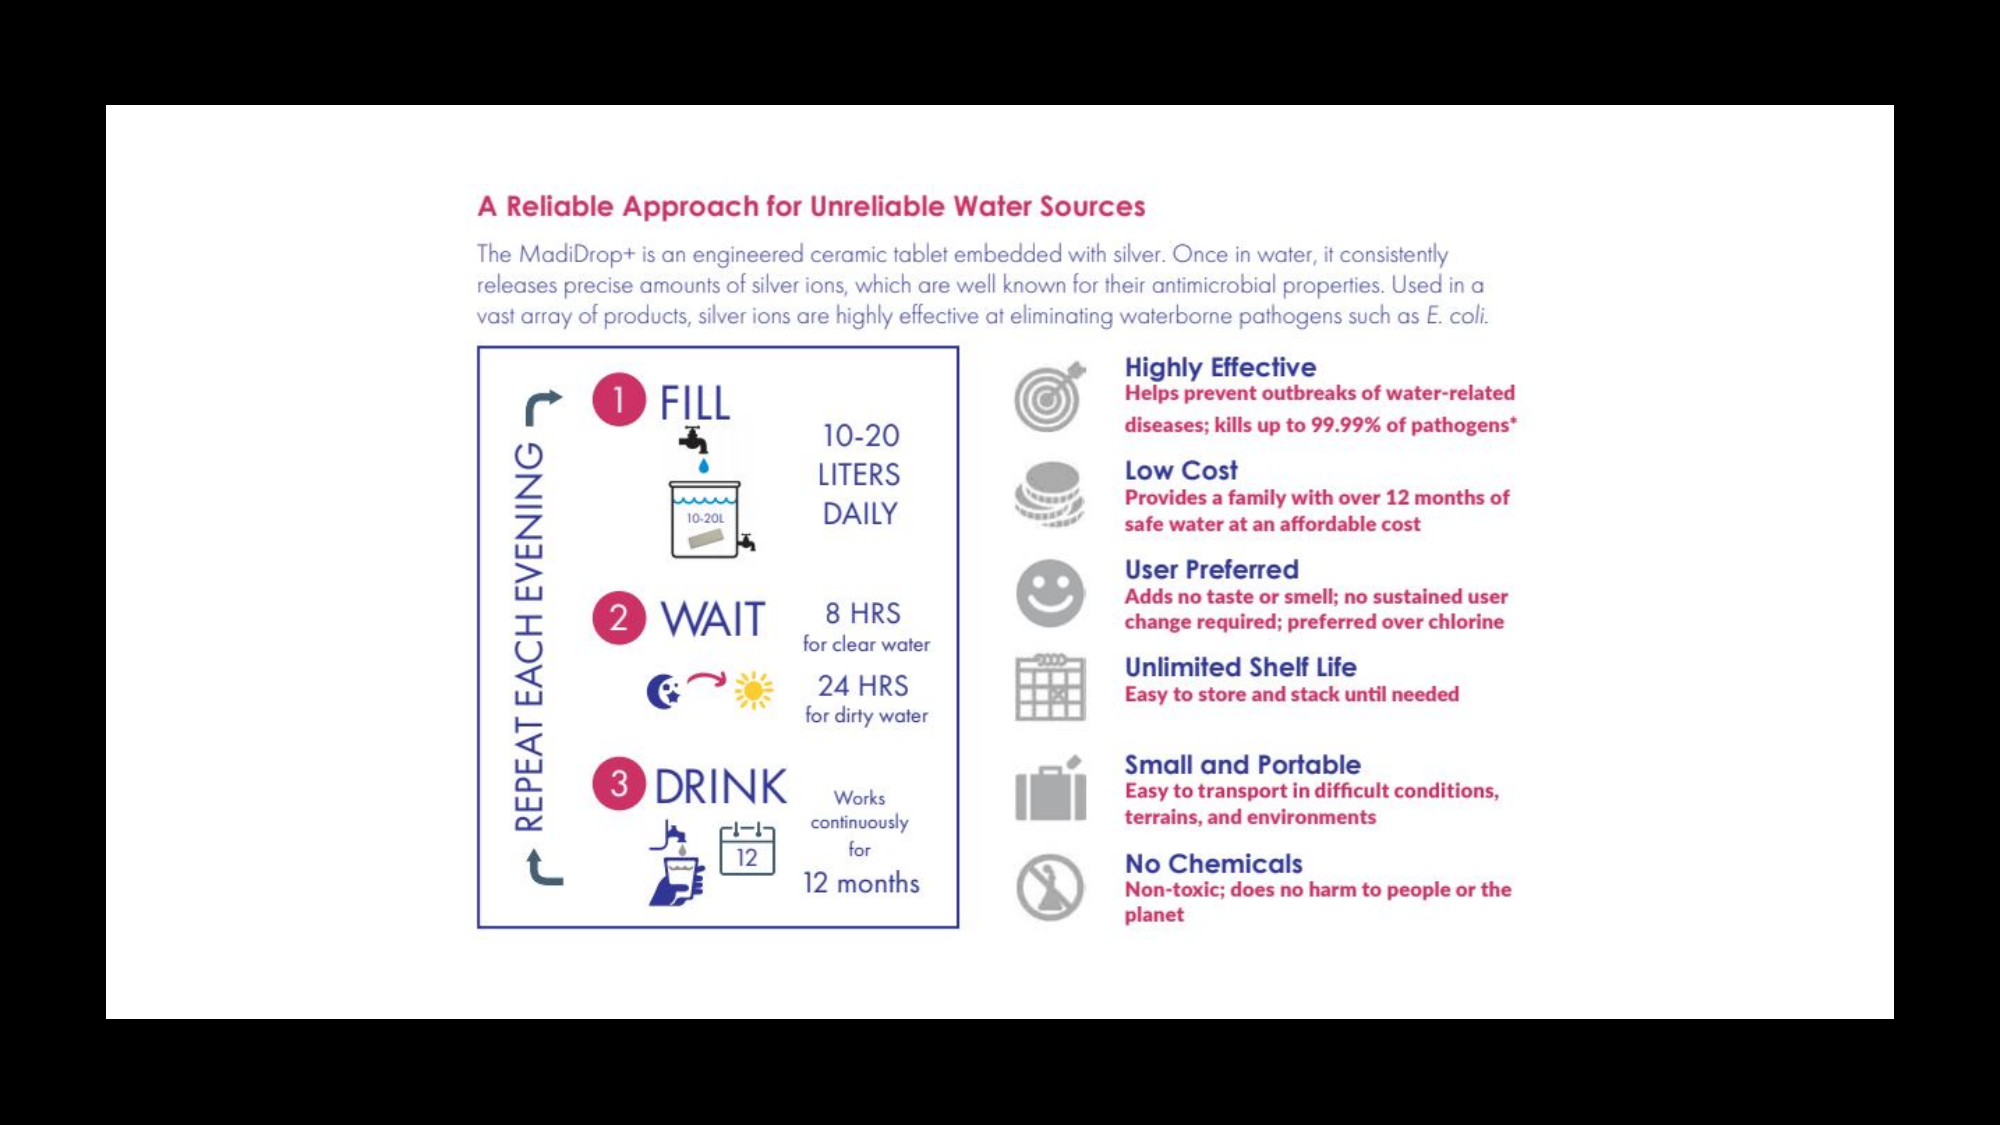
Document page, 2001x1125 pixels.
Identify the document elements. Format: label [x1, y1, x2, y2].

picture [466, 184, 1534, 940]
text_box [0, 0, 2000, 1125]
